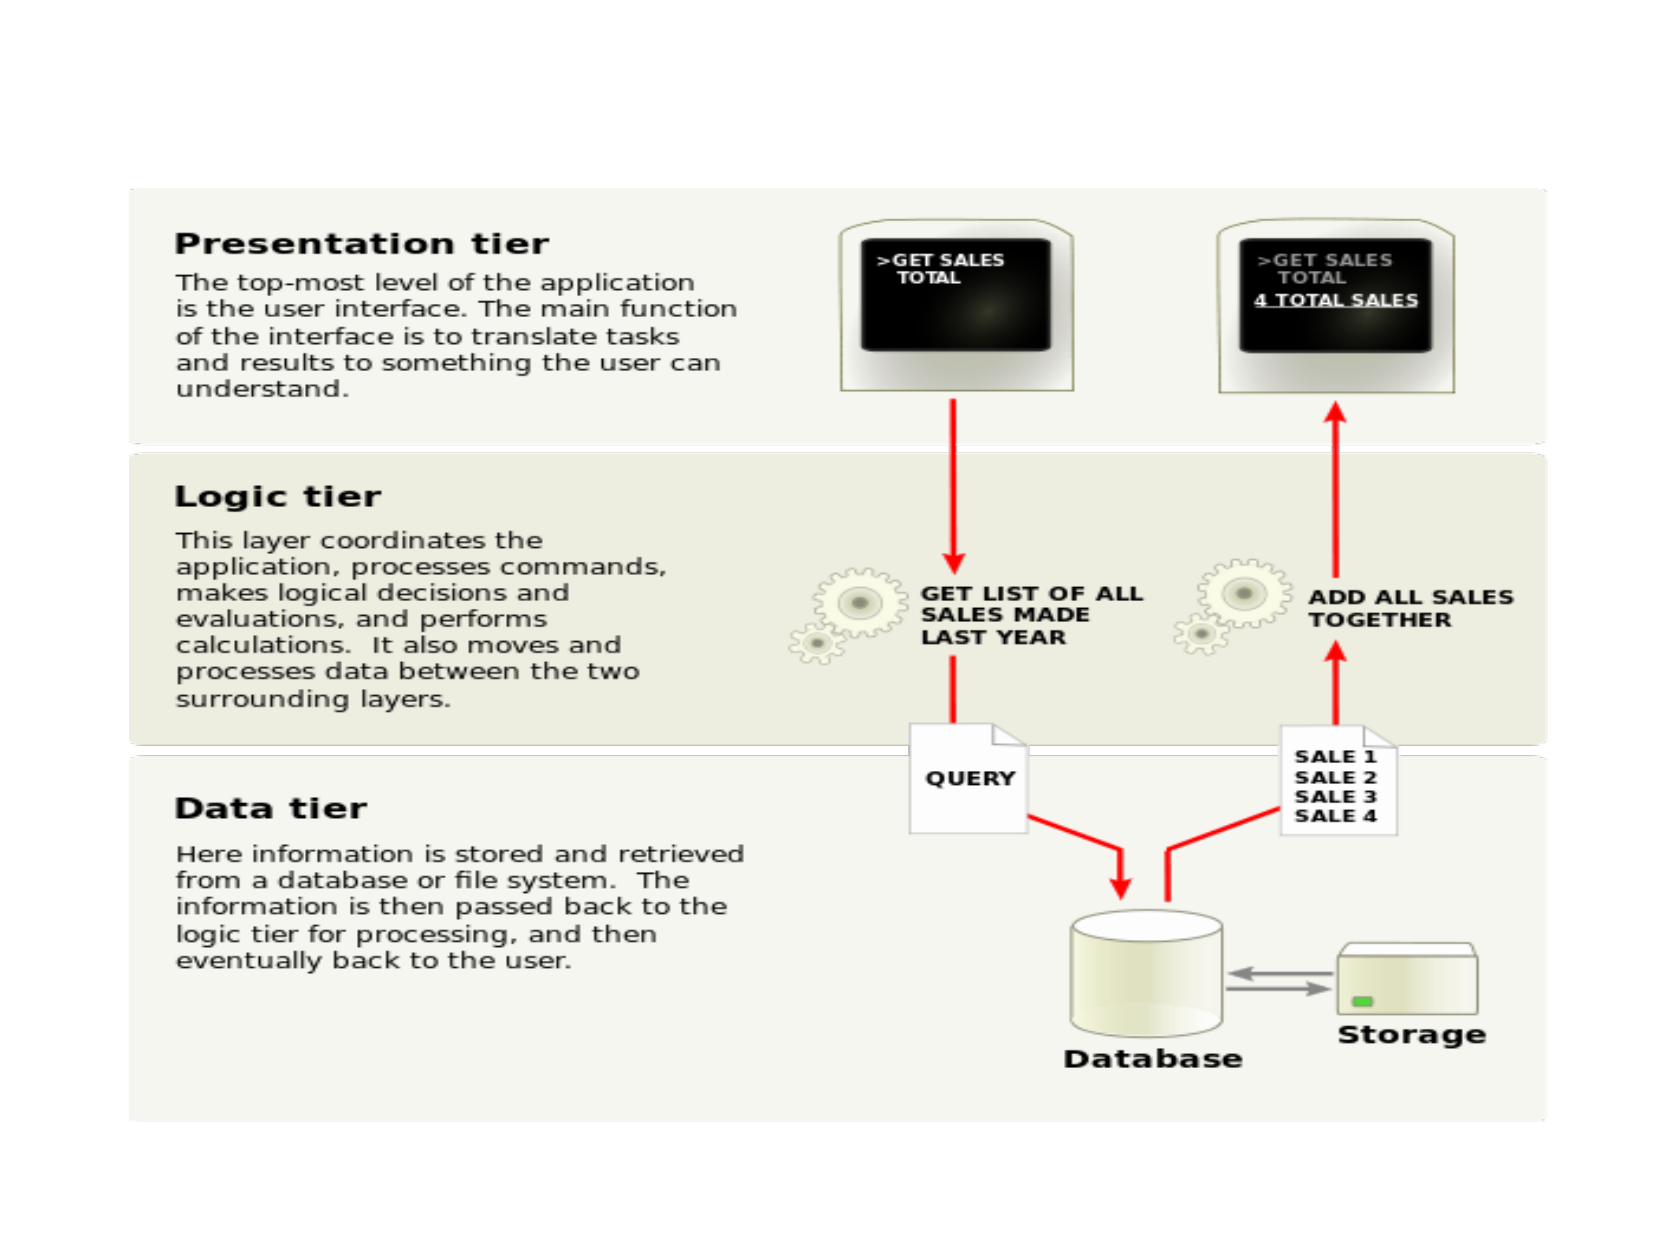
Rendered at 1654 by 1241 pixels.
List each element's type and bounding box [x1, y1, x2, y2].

picture [129, 188, 1548, 1123]
